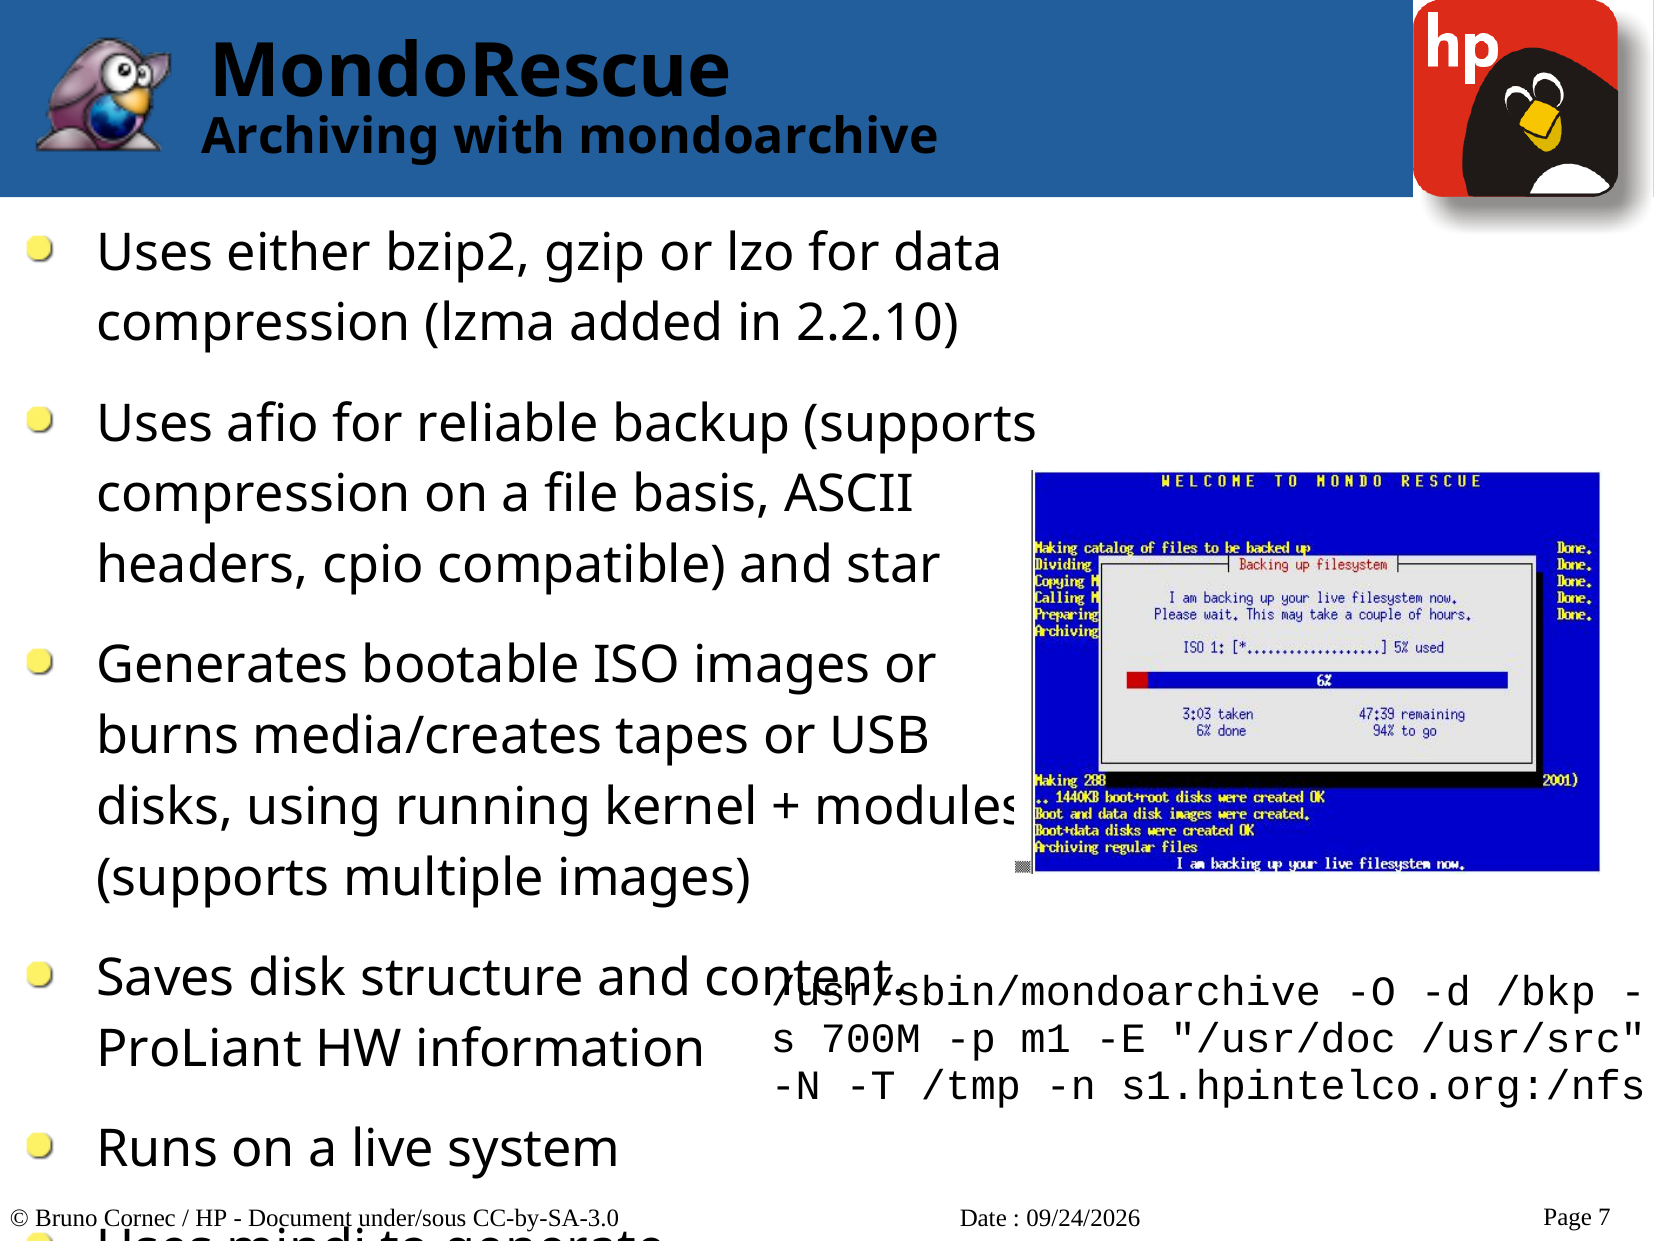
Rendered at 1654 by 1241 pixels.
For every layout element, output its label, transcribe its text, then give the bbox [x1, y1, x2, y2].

picture [1413, 0, 1654, 235]
picture [1014, 470, 1602, 874]
title Archiving with mondoarchive [201, 32, 1190, 241]
picture [25, 1231, 56, 1241]
picture [0, 0, 211, 199]
list Uses either bzip2, gzip or lzo for data compression (lzma added in 2.2.10) Uses afio for reliable backup (supports compression on a file basis, ASCII headers, cpio compatible) and star Generates bootable ISO images or burns media/creates tapes or USB disks, using running kernel + modules (supports multiple images) Saves disk structure and content. ProLiant HW information Runs on a live system Uses mindi to generate boot content [13, 214, 1077, 1209]
text_box /usr/sbin/mondoarchive -O -d /bkp -s 700M -p m1 -E "/usr/doc /usr/src" -N -T /tmp -n s1.hpintelco.org:/nfs [770, 970, 1654, 1170]
